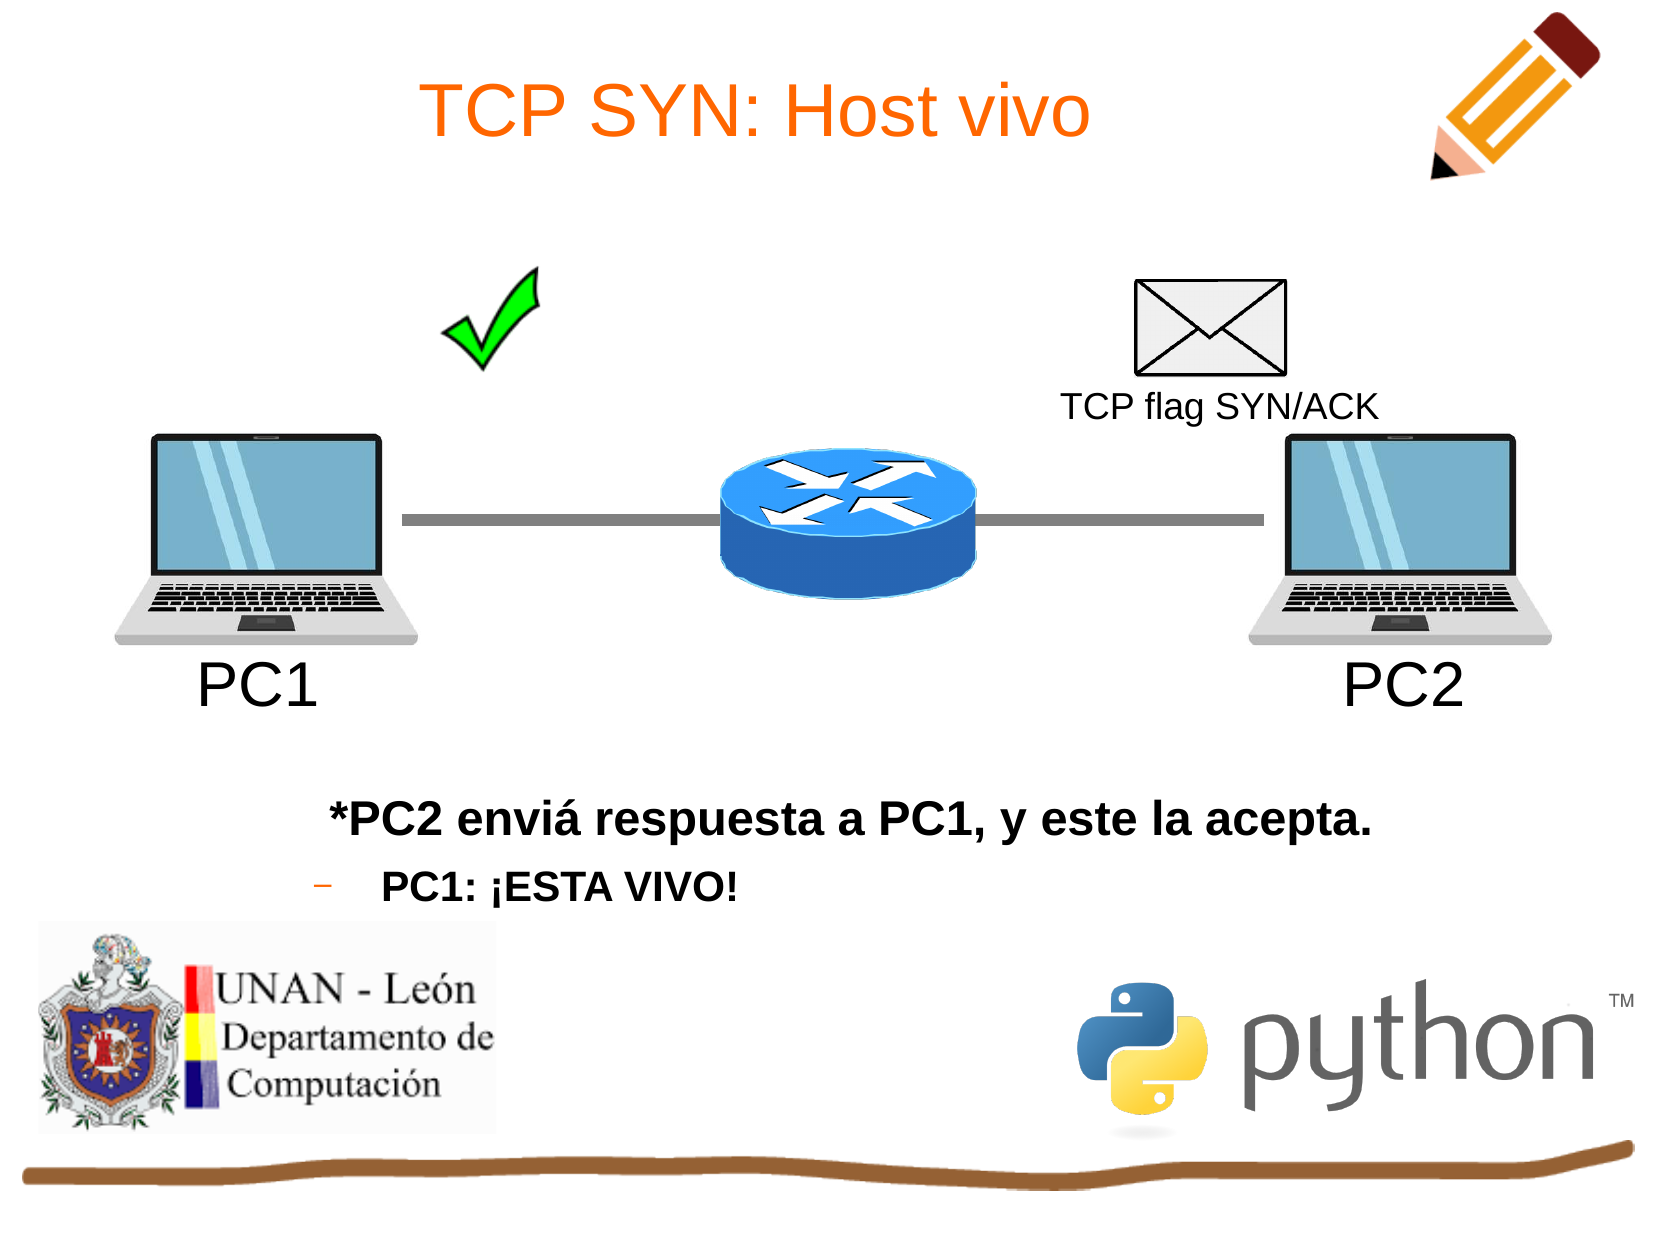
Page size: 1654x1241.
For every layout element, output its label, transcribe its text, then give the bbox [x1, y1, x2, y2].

title TCP SYN: Host vivo [82, 49, 1430, 172]
picture [1240, 425, 1556, 650]
picture [1133, 279, 1288, 377]
picture [720, 448, 978, 601]
picture [106, 425, 422, 650]
list *PC2 enviá respuesta a PC1, y este la acepta. PC1: ¡ESTA VIVO! [277, 791, 1376, 922]
text_box TCP flag SYN/ACK [1045, 377, 1395, 435]
list PC2 [1275, 649, 1501, 721]
picture [1430, 12, 1601, 181]
picture [22, 970, 1647, 1191]
picture [38, 921, 497, 1134]
picture [431, 259, 550, 378]
list PC1 [129, 649, 355, 721]
